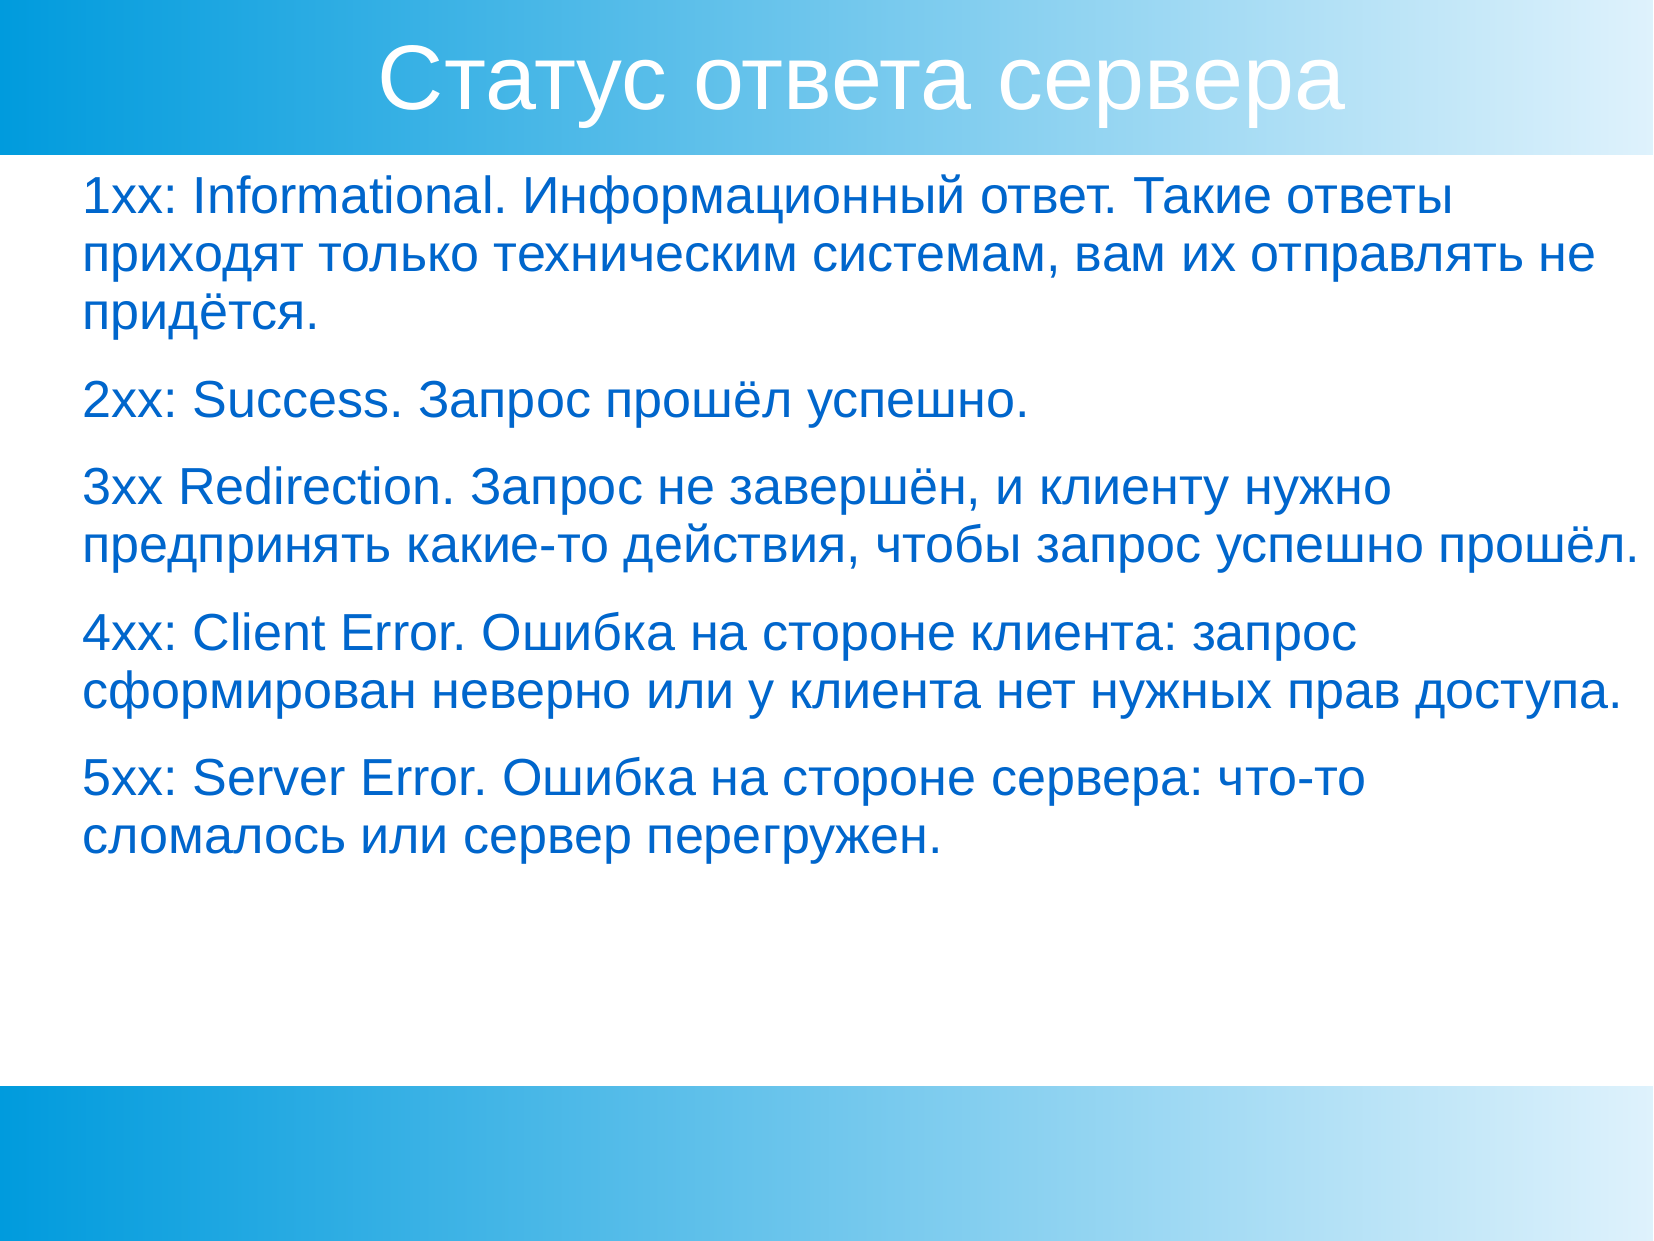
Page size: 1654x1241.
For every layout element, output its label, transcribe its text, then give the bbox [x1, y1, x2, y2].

list 1xx: Informational. Информационный ответ. Такие ответы приходят только техническим системам, вам их отправлять не придётся. 2xx: Success. Запрос прошёл успешно. 3xx Redirection. Запрос не завершён, и клиенту нужно предпринять какие-то действия, чтобы запрос успешно прошёл. 4xx: Client Error. Ошибка на стороне клиента: запрос сформирован неверно или у клиента нет нужных прав доступа. 5xx: Server Error. Ошибка на стороне сервера: что-то сломалось или сервер перегружен. [11, 166, 1642, 1063]
title Статус ответа сервера [82, 25, 1571, 130]
